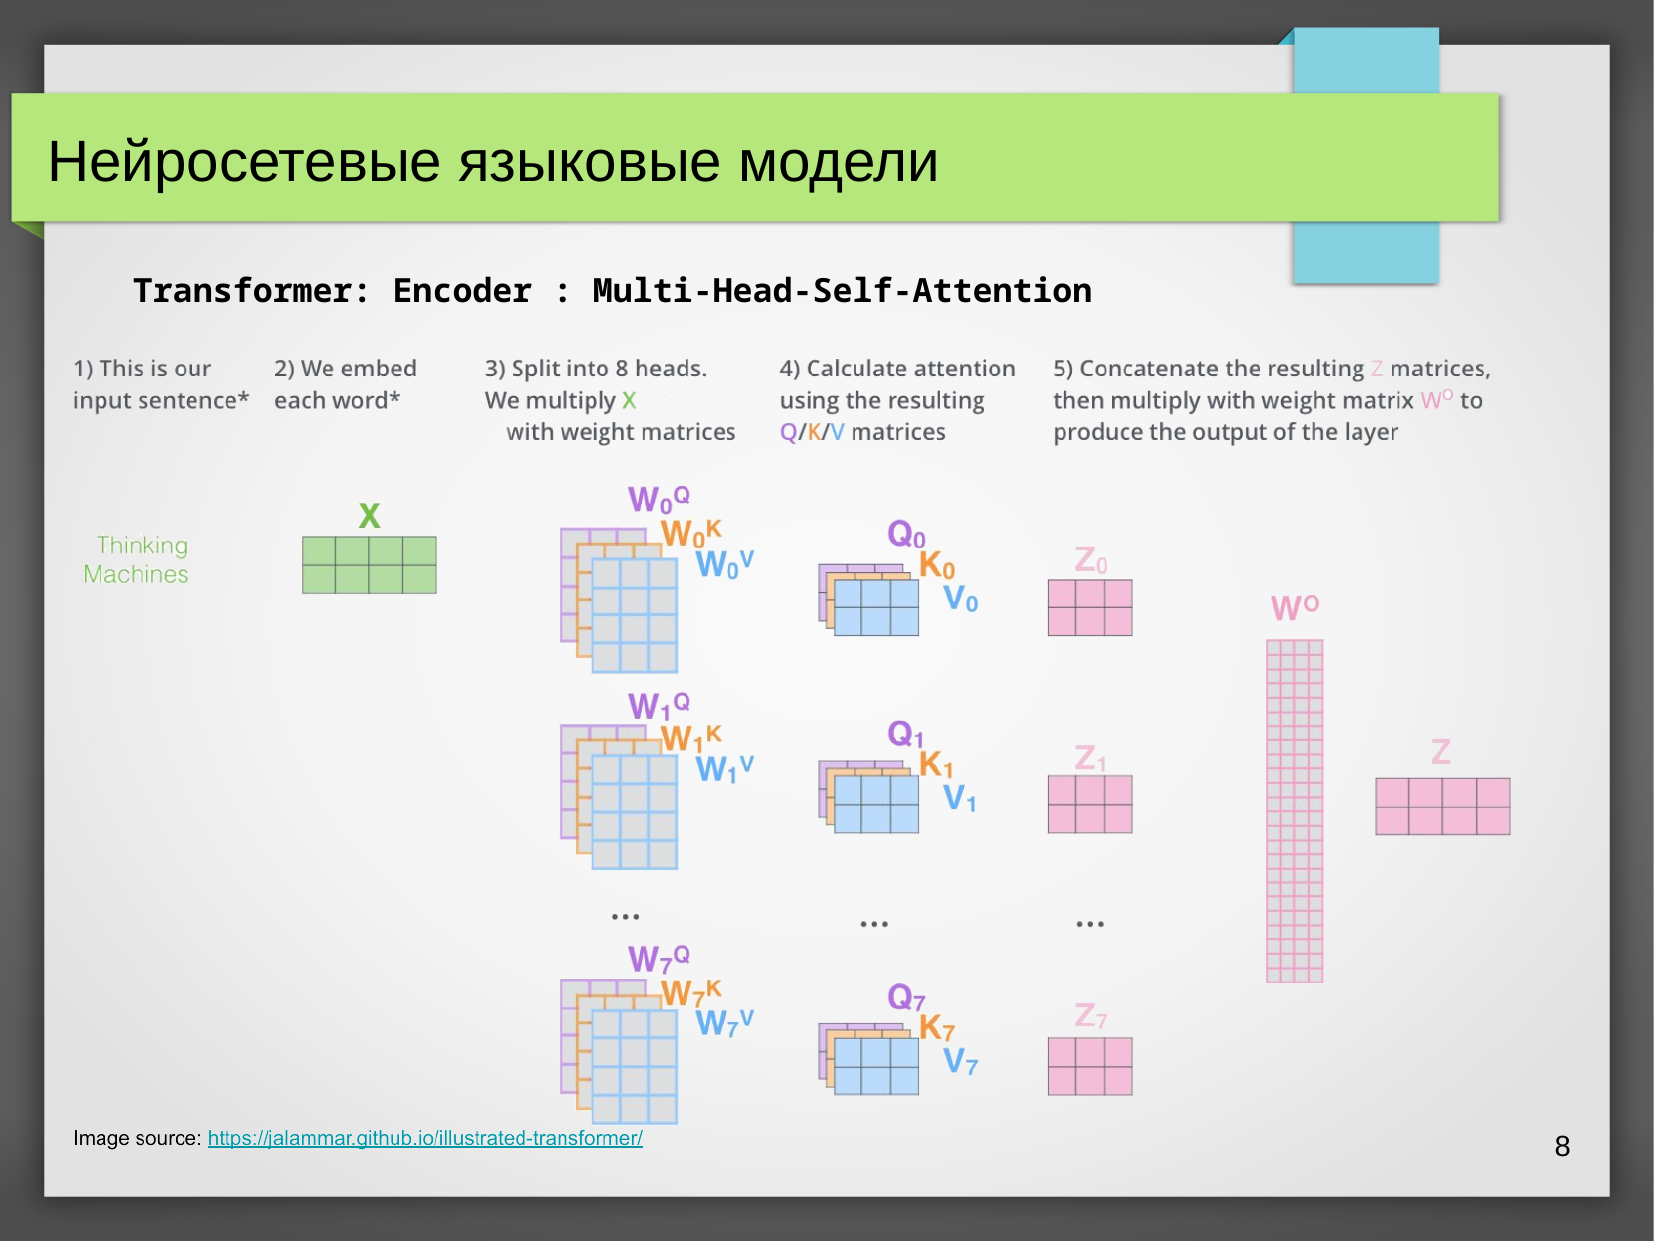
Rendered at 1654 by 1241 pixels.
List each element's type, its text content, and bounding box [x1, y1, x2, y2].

title Нейросетевые языковые модели [47, 121, 1241, 201]
picture [0, 0, 1654, 1241]
text_box Transformer: Encoder : Multi-Head-Self-Attention [118, 259, 1241, 330]
